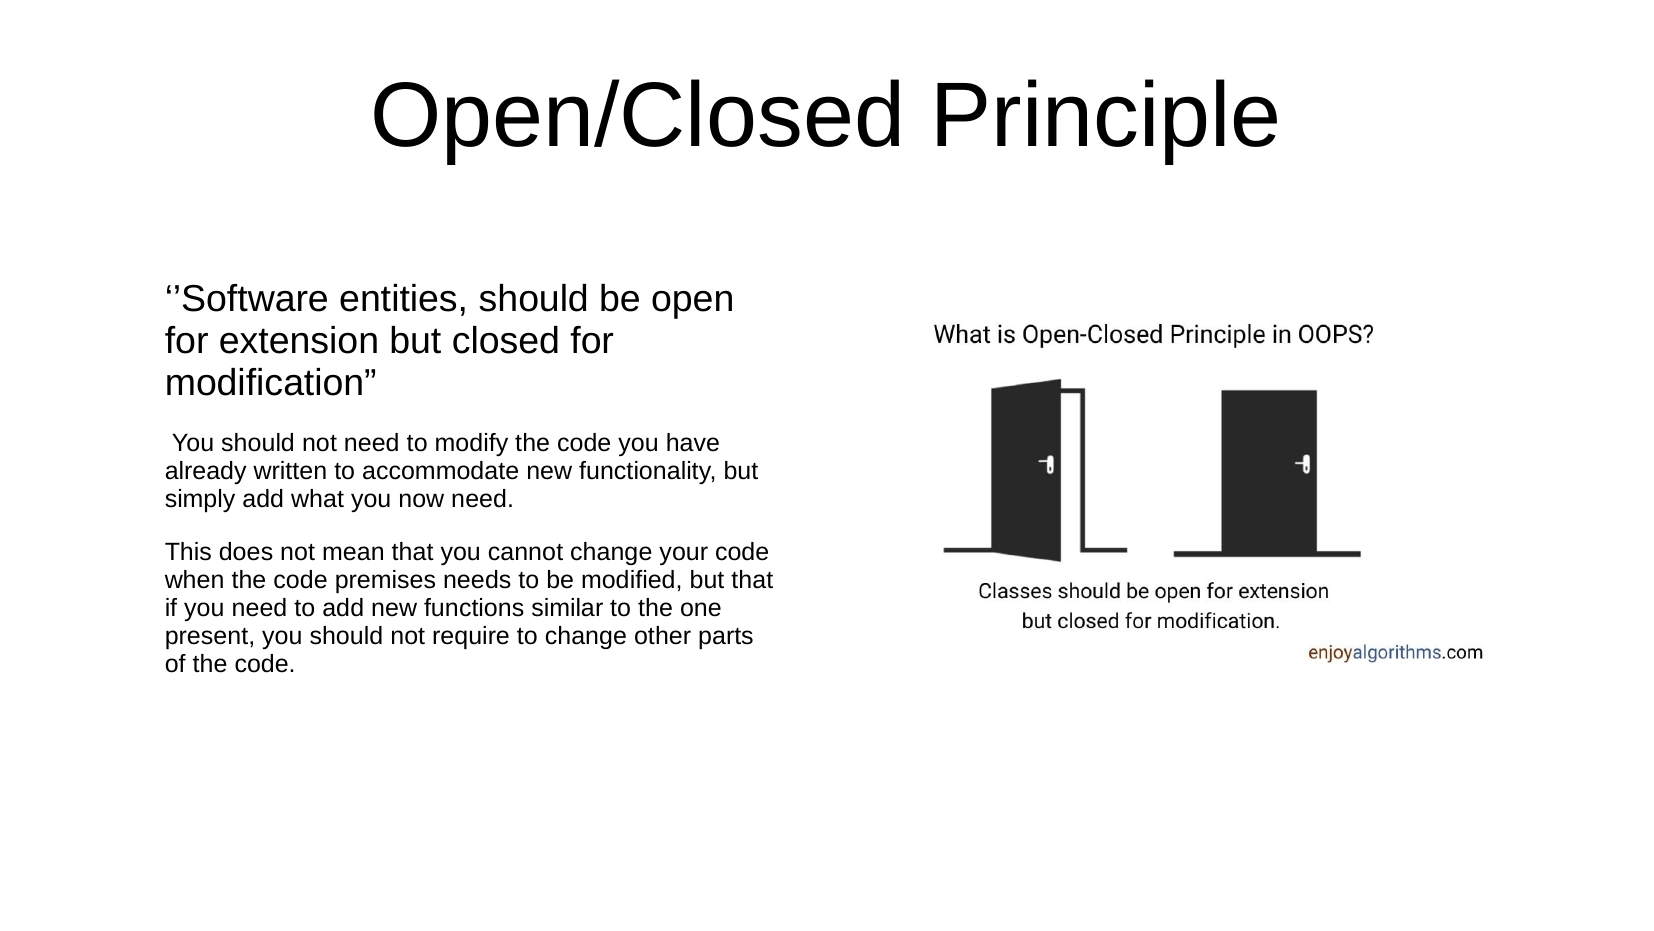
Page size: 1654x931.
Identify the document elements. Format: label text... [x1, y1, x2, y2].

text_box ‘’Software entities, should be open for extension but closed for modification” You should not need to modify the code you have already written to accommodate new functionality, but simply add what you now need. This does not mean that you cannot change your code when the code premises needs to be modified, but that if you need to add new functions similar to the one present, you should not require to change other parts of the code. [150, 270, 796, 738]
picture [780, 284, 1527, 706]
title Open/Closed Principle [82, 37, 1571, 193]
